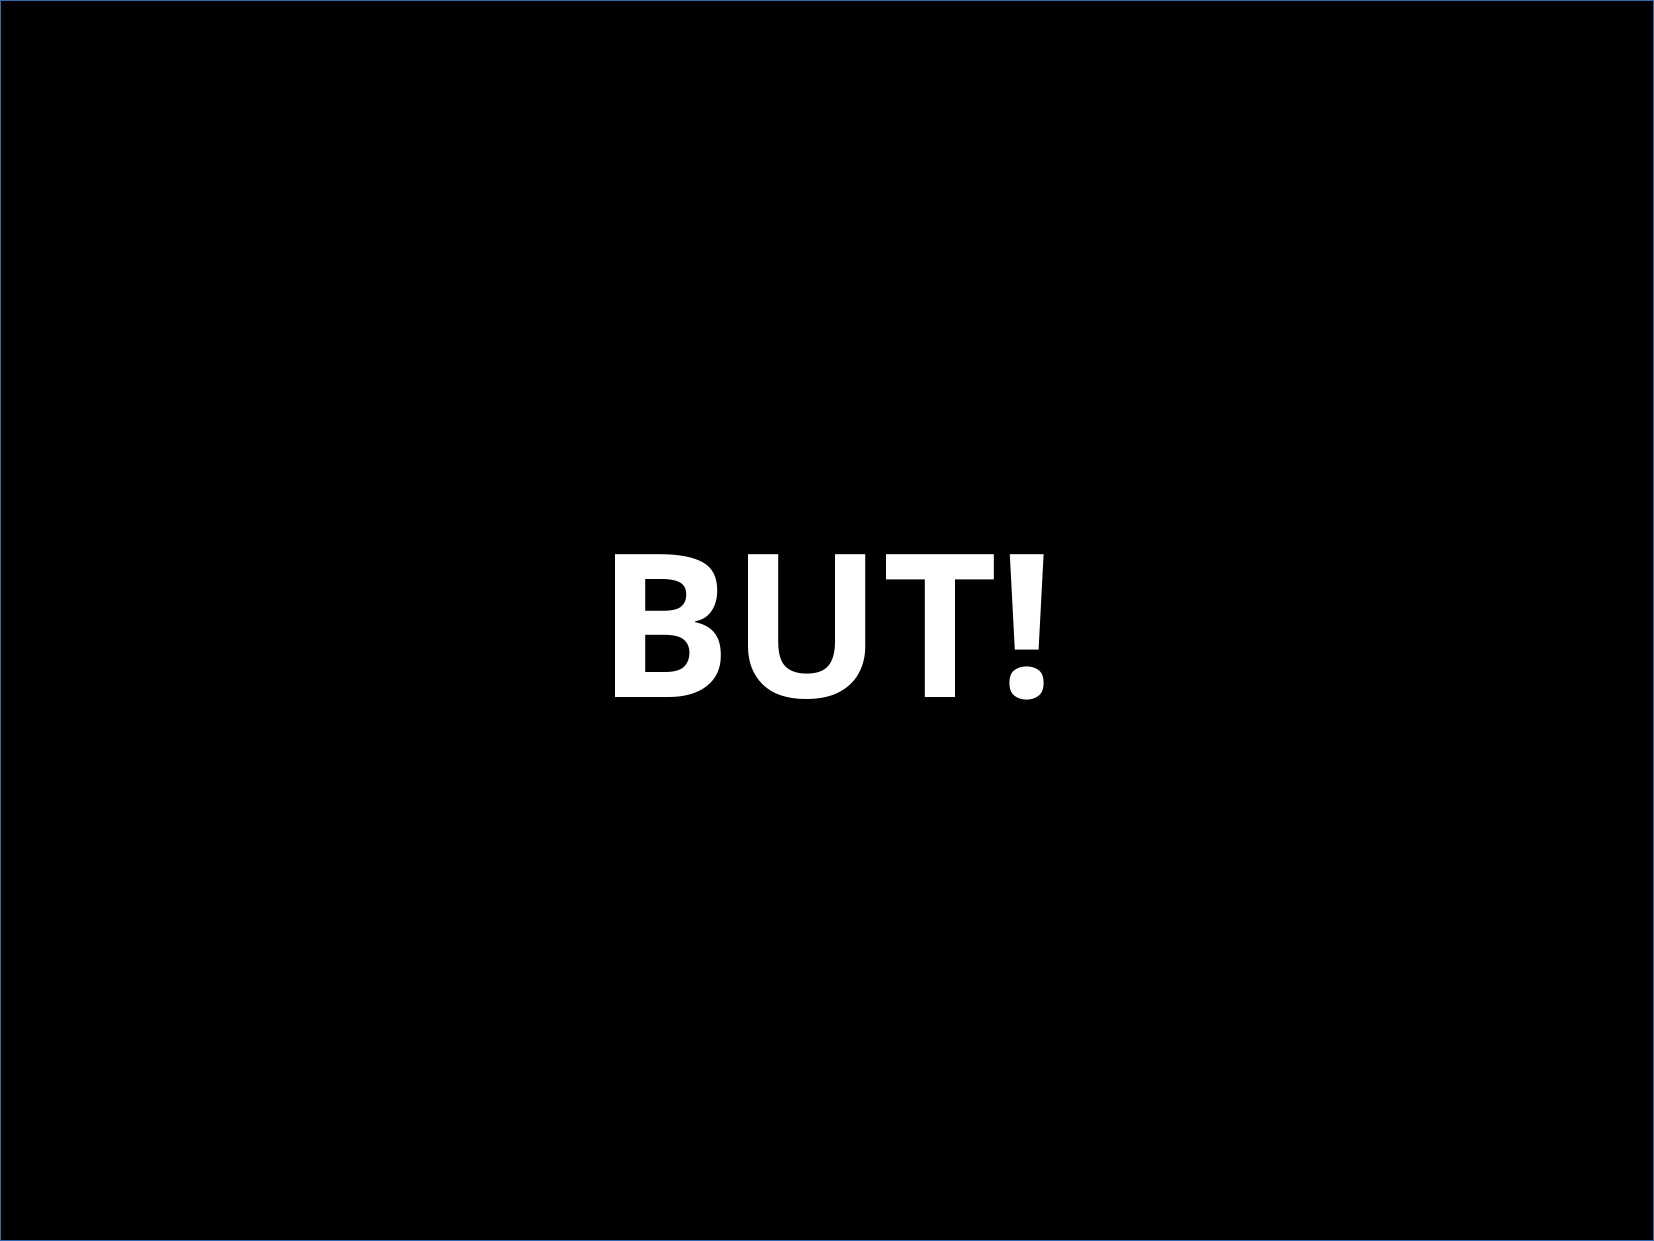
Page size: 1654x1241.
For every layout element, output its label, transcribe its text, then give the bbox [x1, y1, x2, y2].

text_box BUT! [0, 0, 1654, 1241]
